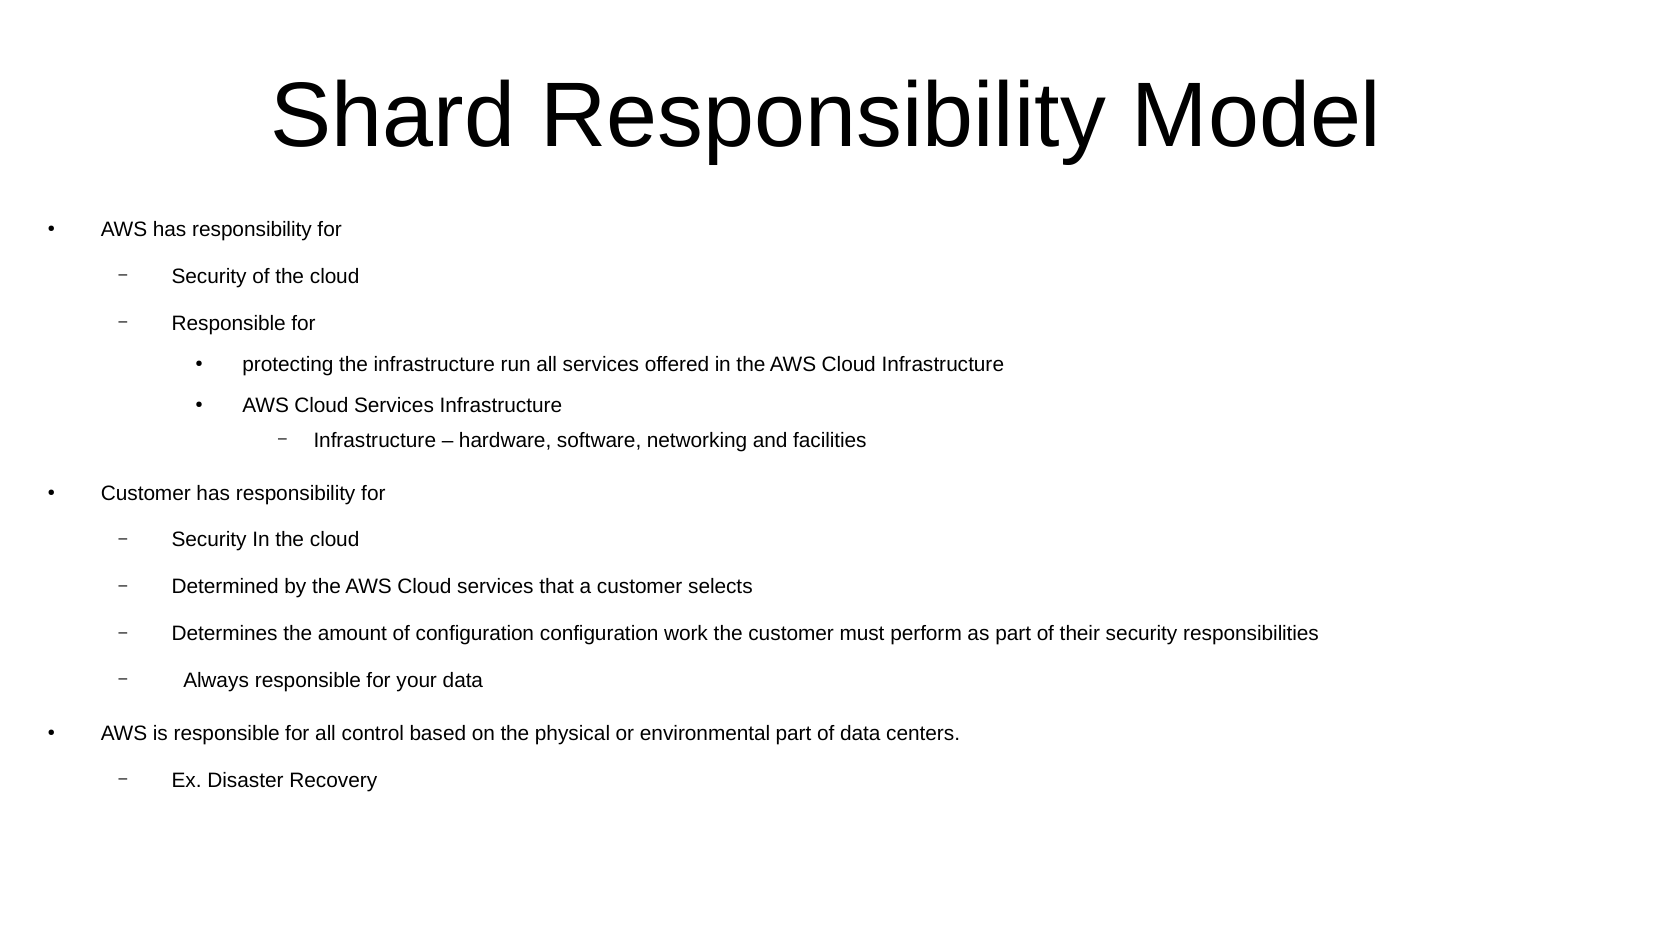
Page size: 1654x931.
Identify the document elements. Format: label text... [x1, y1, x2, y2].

title Shard Responsibility Model [82, 37, 1571, 193]
list AWS has responsibility for Security of the cloud Responsible for protecting the infrastructure run all services offered in the AWS Cloud Infrastructure AWS Cloud Services Infrastructure Infrastructure – hardware, software, networking and facilities Customer has responsibility for Security In the cloud Determined by the AWS Cloud services that a customer selects Determines the amount of configuration configuration work the customer must perform as part of their security responsibilities Always responsible for your data AWS is responsible for all control based on the physical or environmental part of data centers. Ex. Disaster Recovery [30, 217, 1571, 916]
